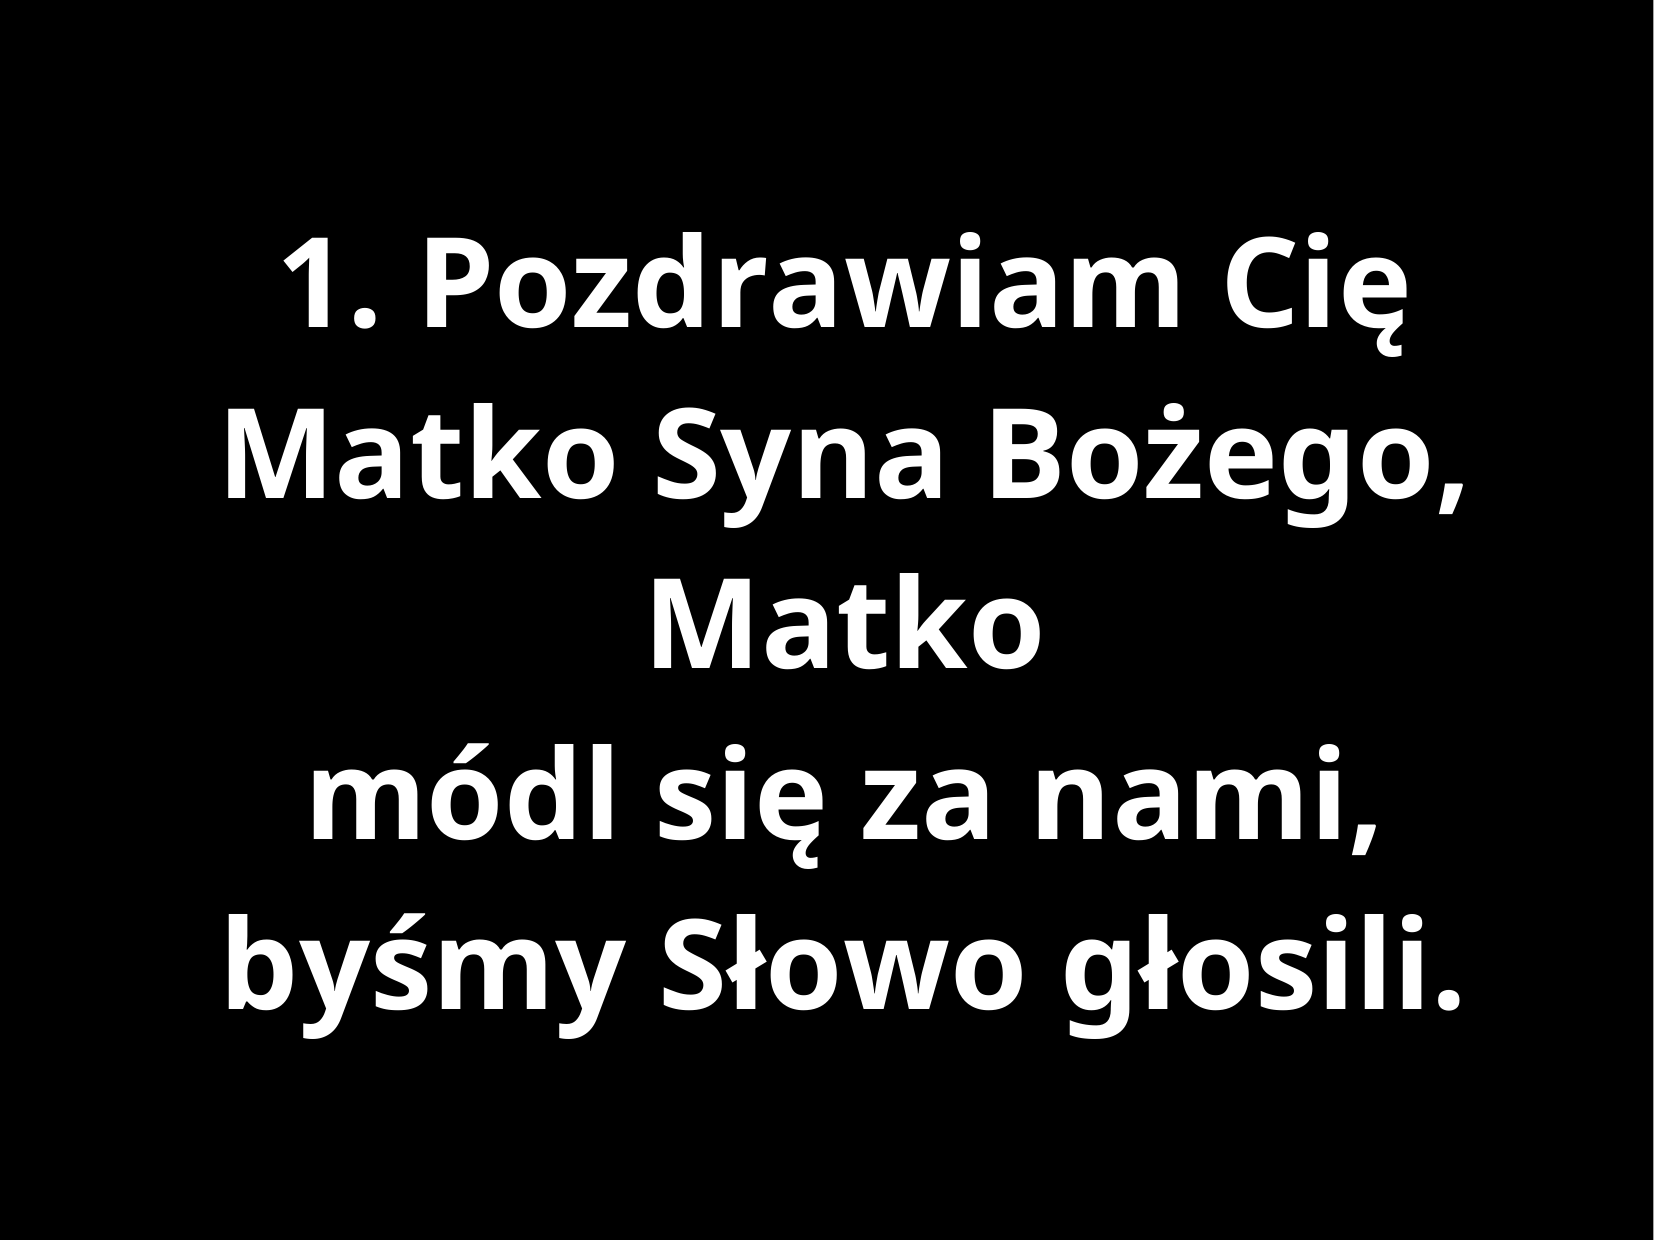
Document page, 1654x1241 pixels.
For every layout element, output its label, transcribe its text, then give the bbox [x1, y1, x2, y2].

subtitle 1. Pozdrawiam Cię Matko Syna Bożego, Matko módl się za nami, byśmy Słowo głosili. [0, 0, 1654, 1241]
